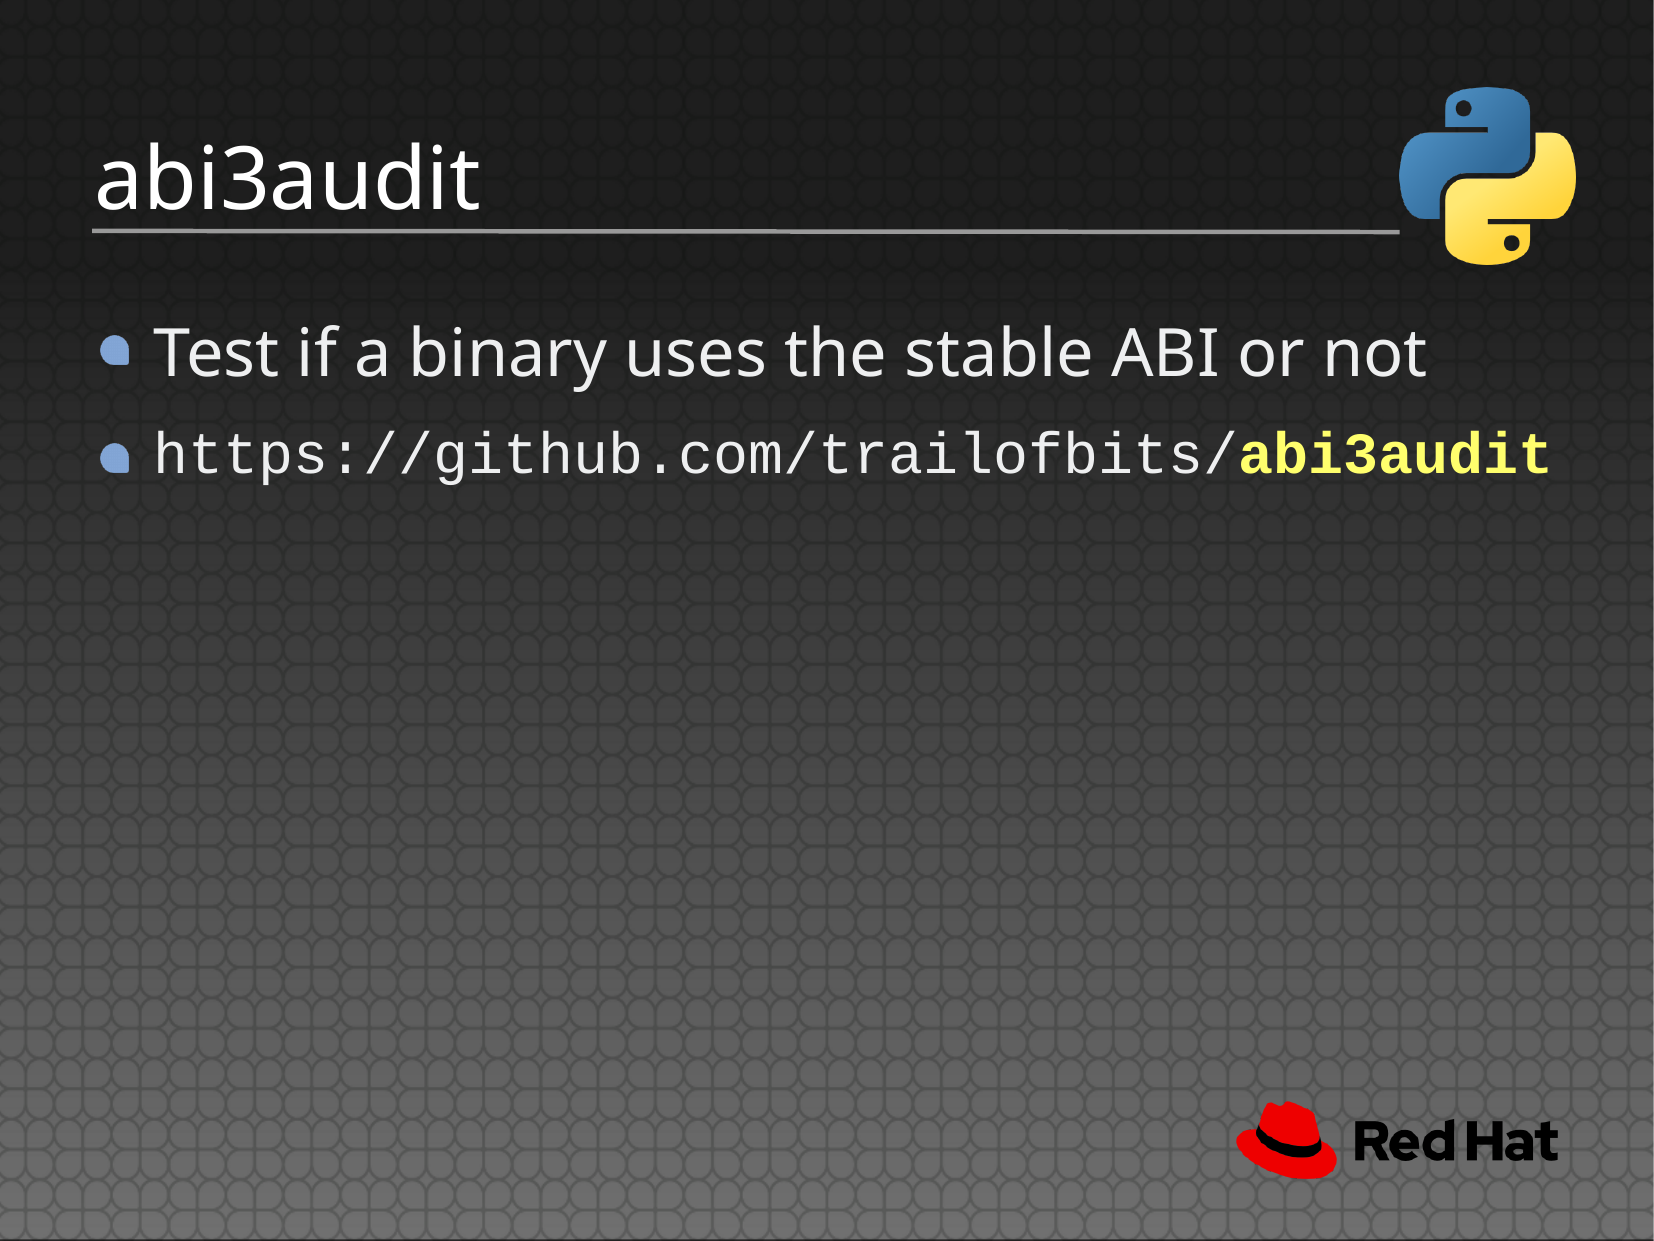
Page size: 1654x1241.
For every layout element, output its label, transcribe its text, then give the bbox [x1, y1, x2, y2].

picture [0, 0, 1654, 1241]
list Test if a binary uses the stable ABI or not https://github.com/trailofbits/abi3audit [82, 304, 1629, 1045]
title abi3audit [94, 100, 1426, 251]
